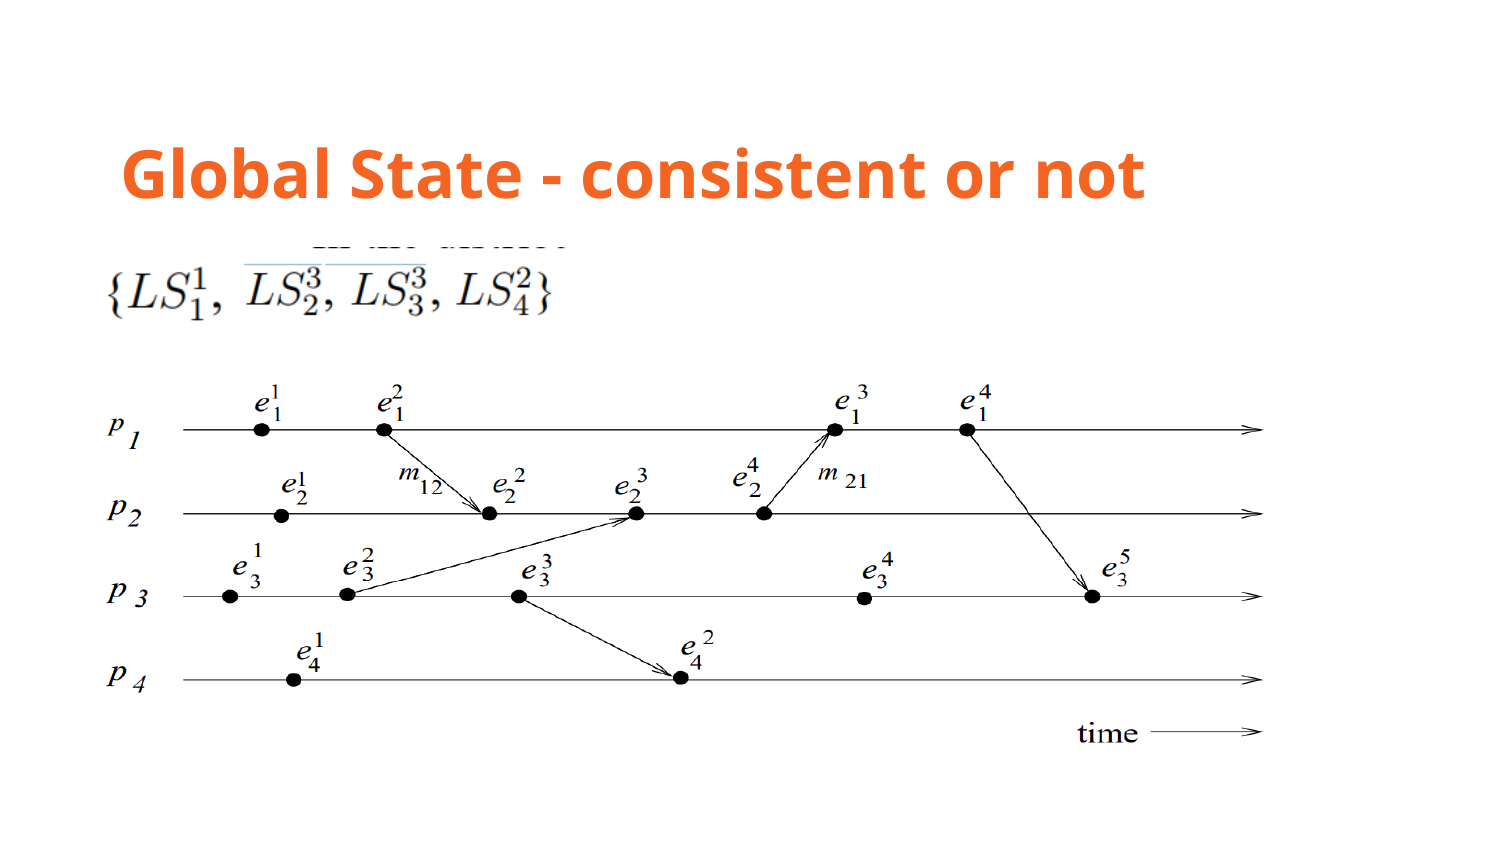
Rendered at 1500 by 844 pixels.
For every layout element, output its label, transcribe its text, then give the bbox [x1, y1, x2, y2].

picture [46, 355, 1331, 772]
picture [100, 247, 568, 329]
title Global State - consistent or not [87, 116, 1450, 218]
